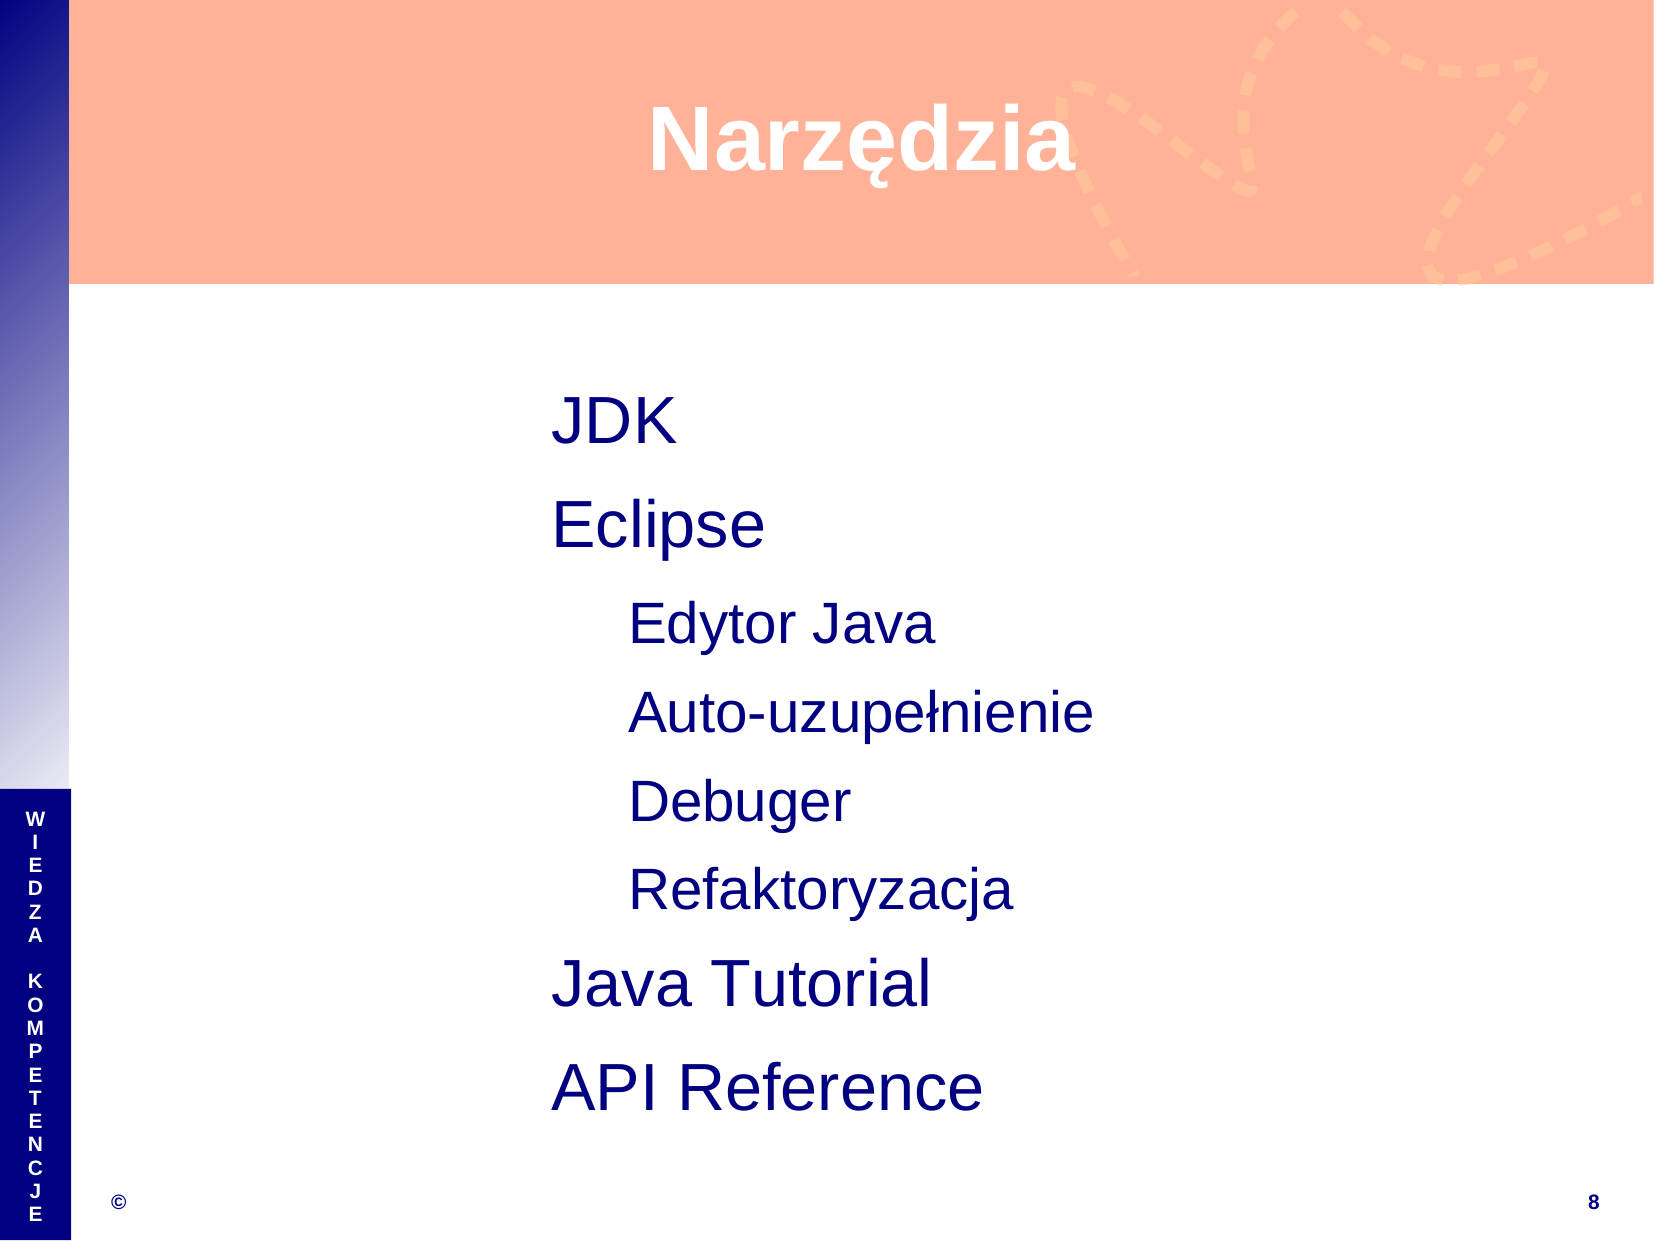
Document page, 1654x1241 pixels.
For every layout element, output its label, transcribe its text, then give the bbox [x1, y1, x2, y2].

text_box W I E D Z A K O M P E T E N C J E [0, 788, 71, 1241]
title Narzędzia [70, 34, 1654, 242]
list JDK Eclipse Edytor Java Auto-uzupełnienie Debuger Refaktoryzacja Java Tutorial API Reference [557, 382, 1167, 1124]
